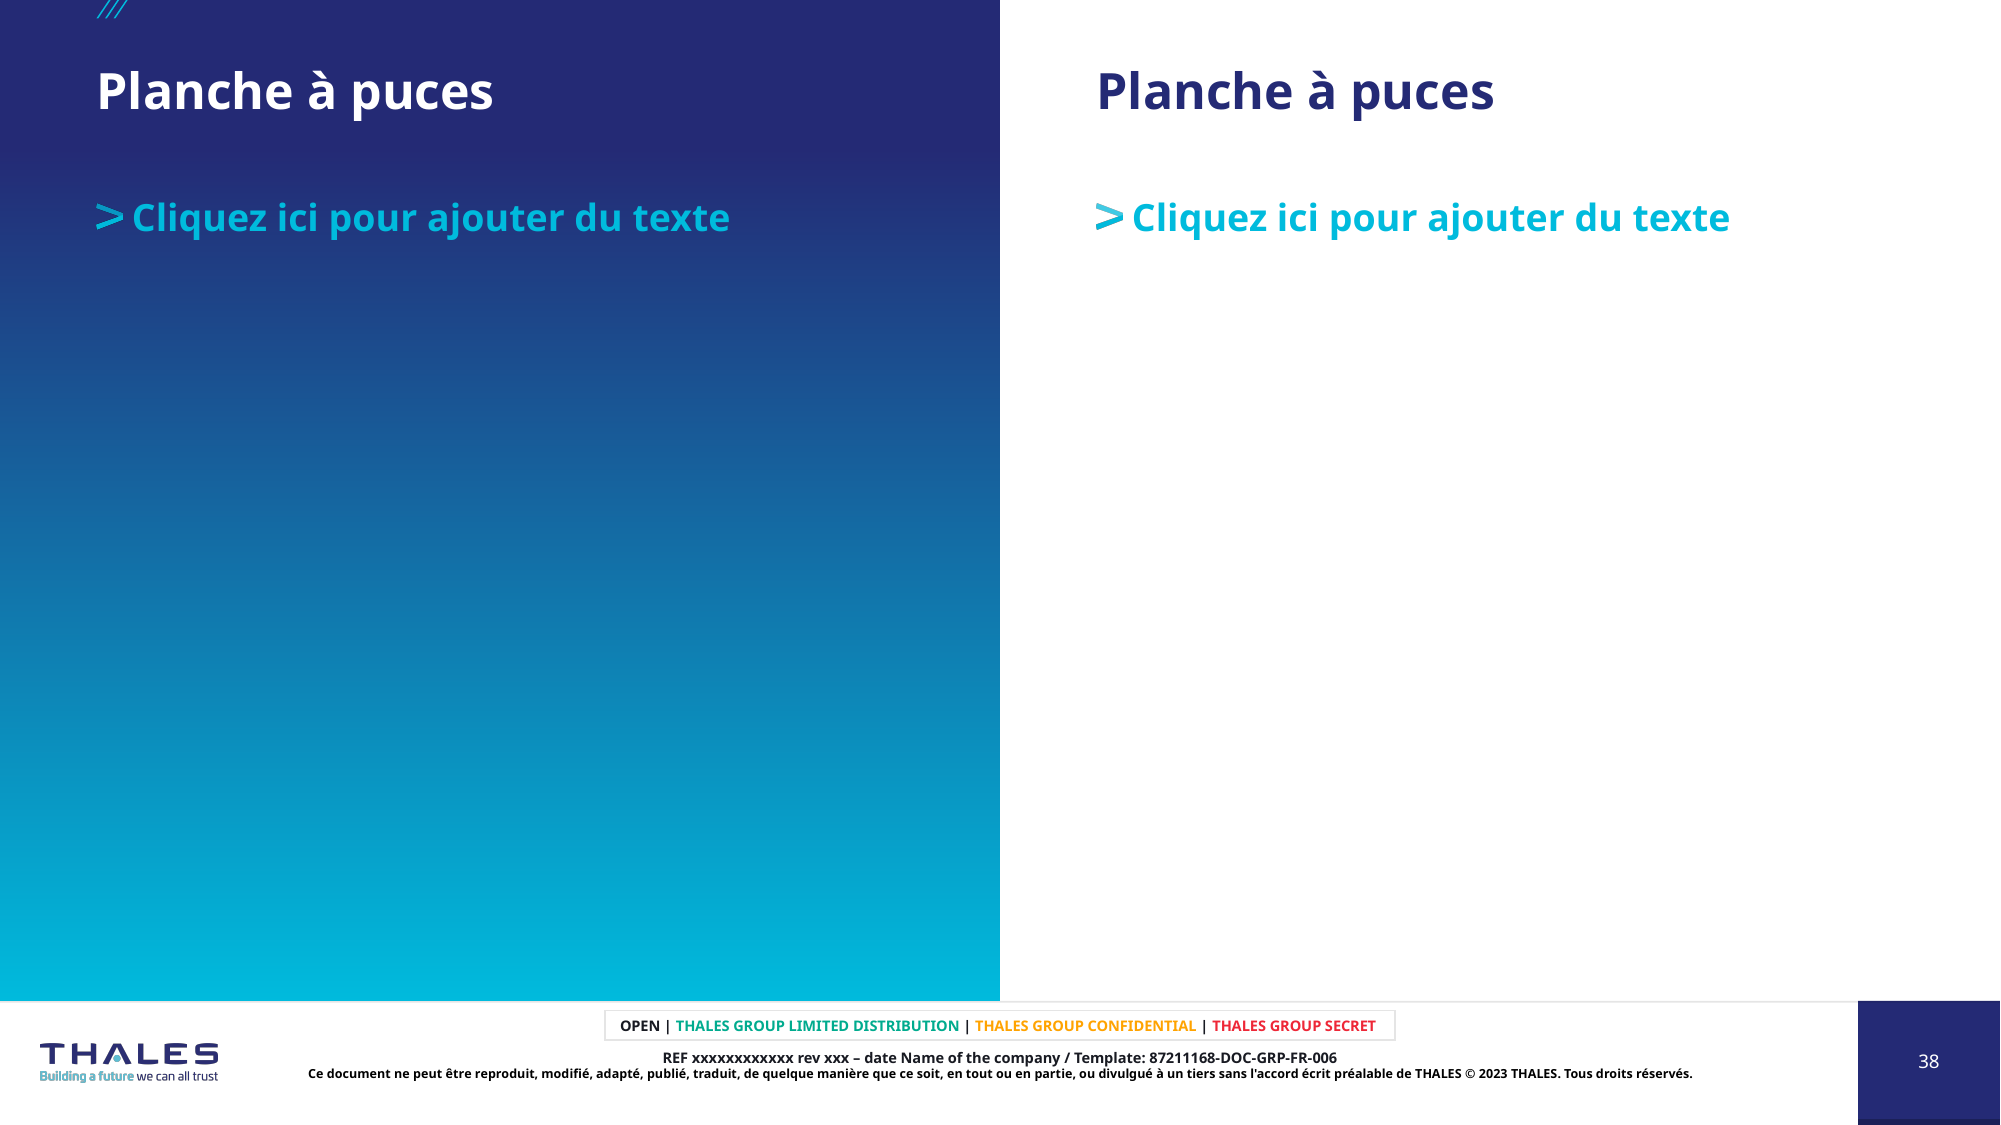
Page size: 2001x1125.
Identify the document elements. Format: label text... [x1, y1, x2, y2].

list Planche à puces [1096, 59, 1912, 120]
list Cliquez ici pour ajouter du texte [96, 187, 912, 933]
list Planche à puces [96, 59, 912, 120]
picture [40, 1043, 218, 1083]
list Cliquez ici pour ajouter du texte [1096, 187, 1912, 933]
